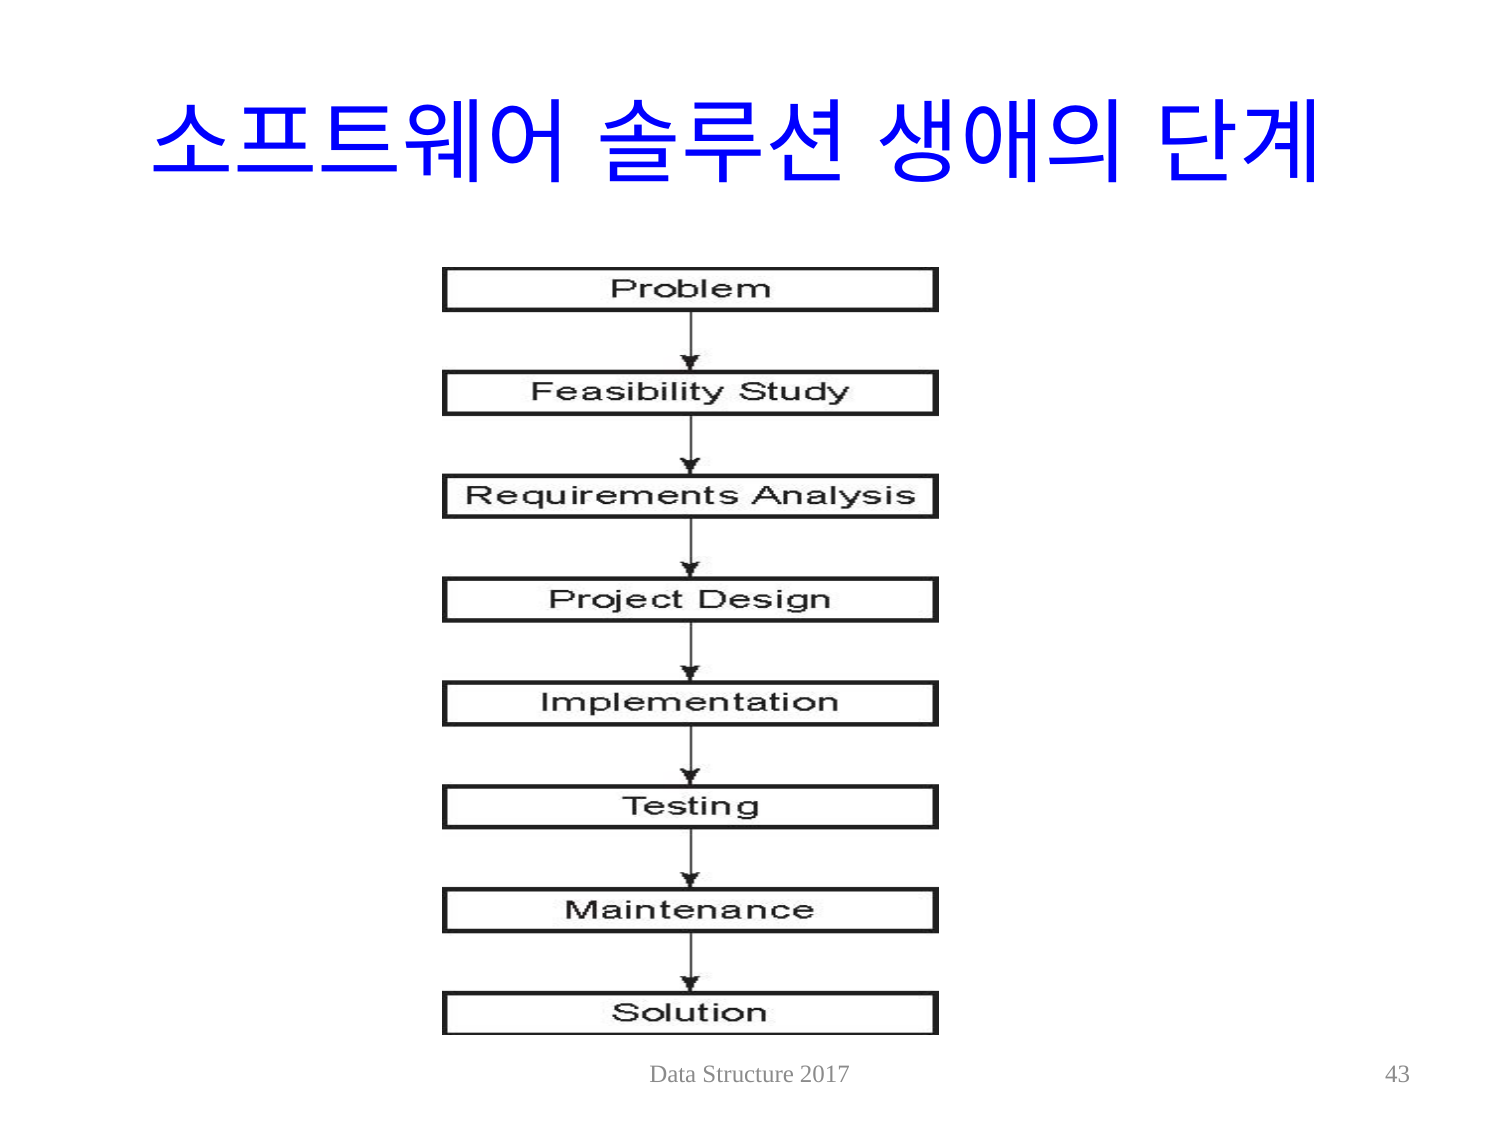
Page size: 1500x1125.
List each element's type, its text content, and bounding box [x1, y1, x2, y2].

slide_number <숫자> [1074, 1042, 1425, 1103]
footer Data Structure 2017 [512, 1042, 988, 1103]
title 소프트웨어 솔루션 생애의 단계 [75, 45, 1425, 233]
picture [442, 267, 939, 1035]
